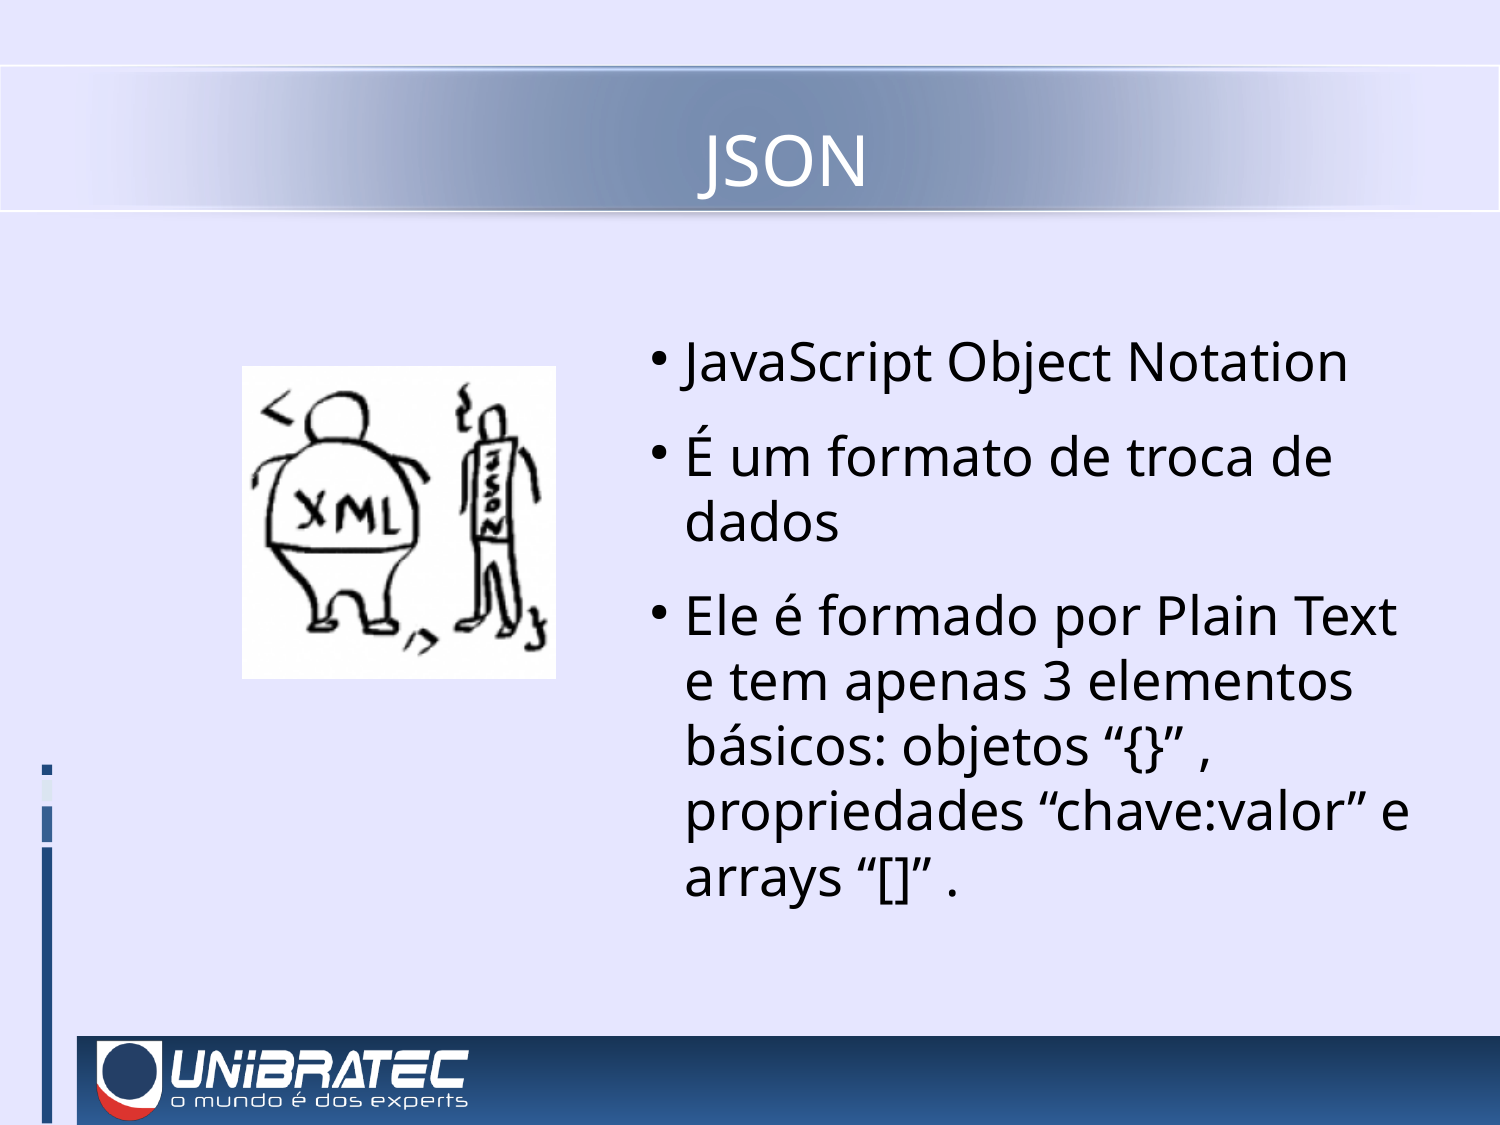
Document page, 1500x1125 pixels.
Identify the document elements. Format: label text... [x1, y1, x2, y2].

picture [96, 1040, 469, 1121]
list JavaScript Object Notation É um formato de troca de dados Ele é formado por Plain Text e tem apenas 3 elementos básicos: objetos “{}” , propriedades “chave:valor” e arrays “[]” . [649, 232, 1441, 1024]
picture [242, 366, 556, 679]
picture [0, 58, 1500, 227]
title JSON [150, 84, 1424, 233]
